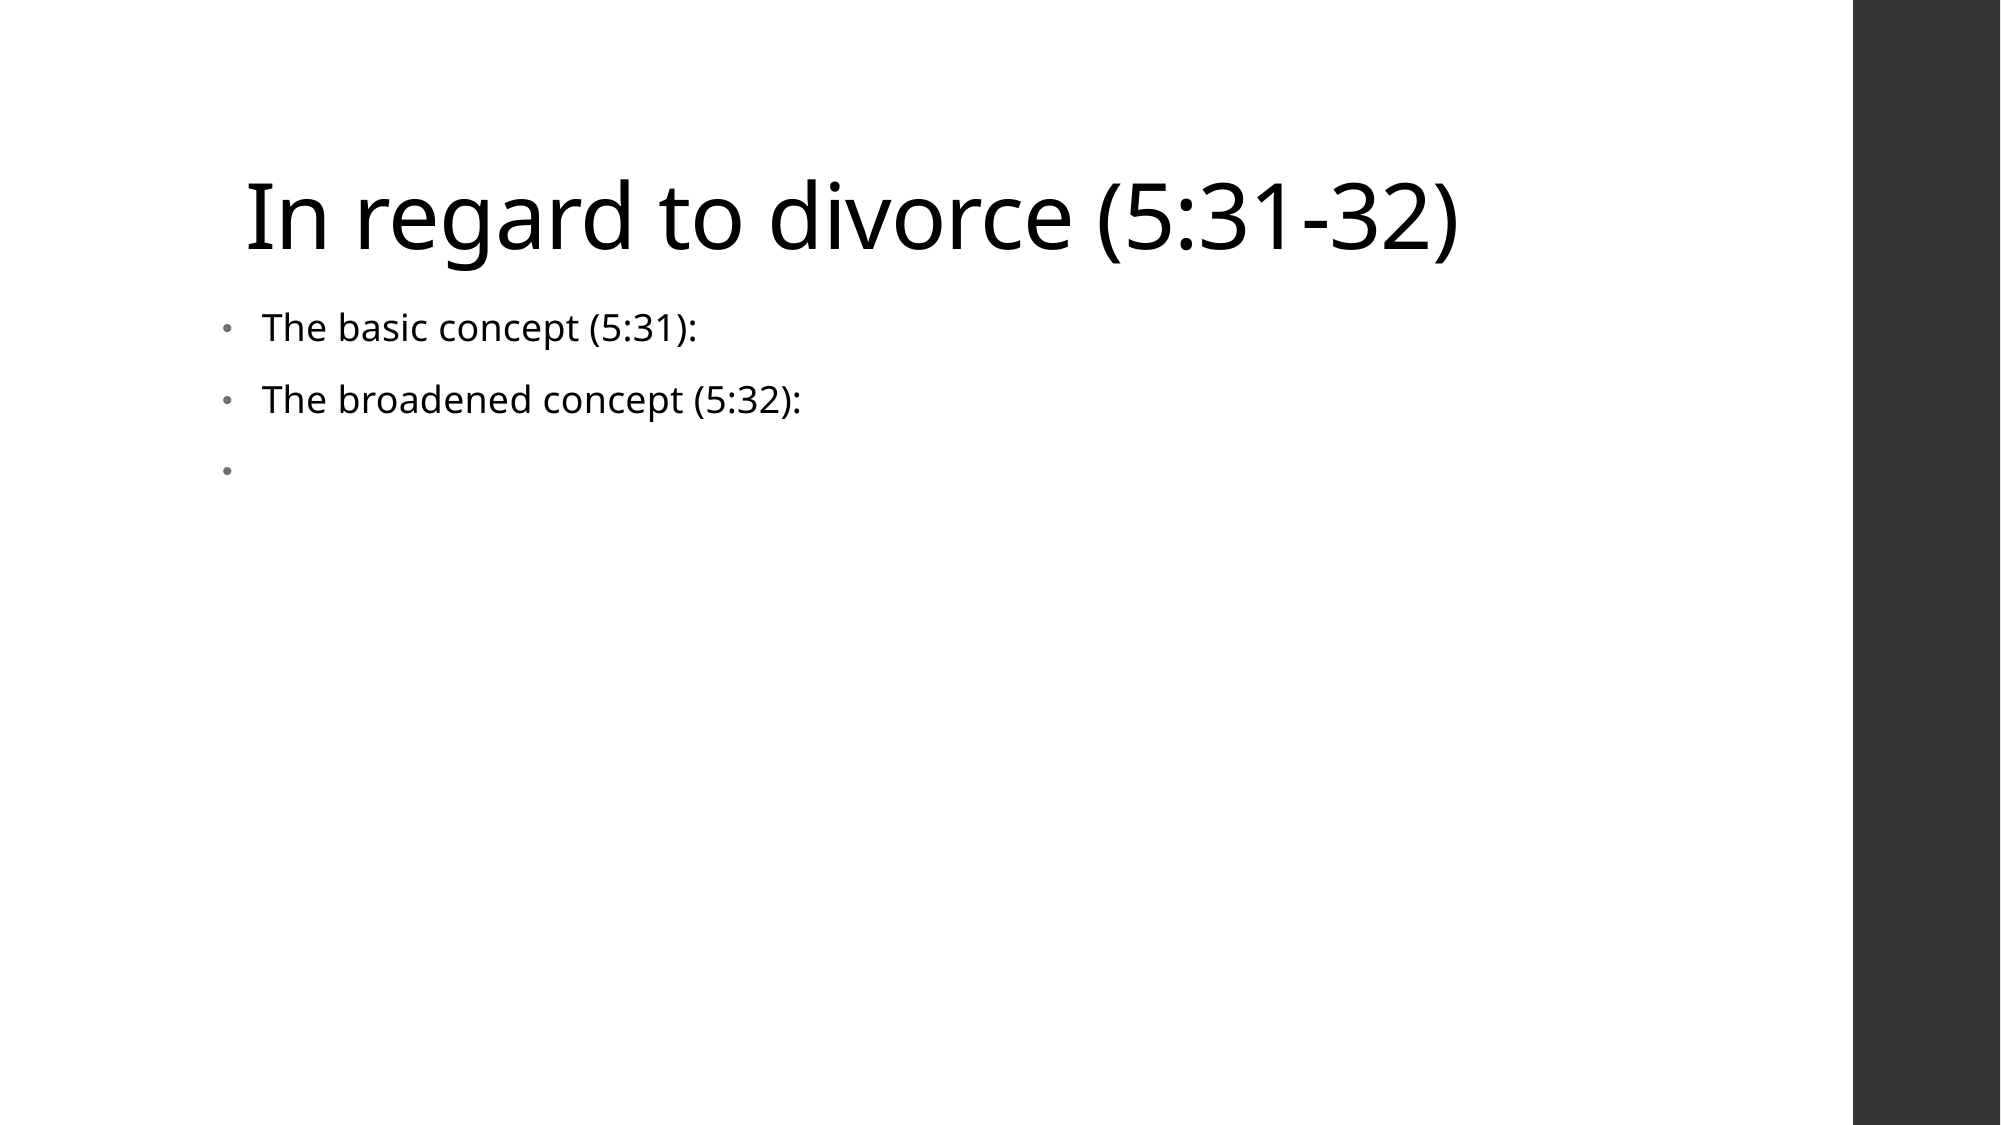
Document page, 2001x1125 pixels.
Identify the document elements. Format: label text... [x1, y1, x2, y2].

list The basic concept (5:31): The broadened concept (5:32): [206, 299, 1617, 1014]
title In regard to divorce (5:31-32) [206, 60, 1797, 278]
